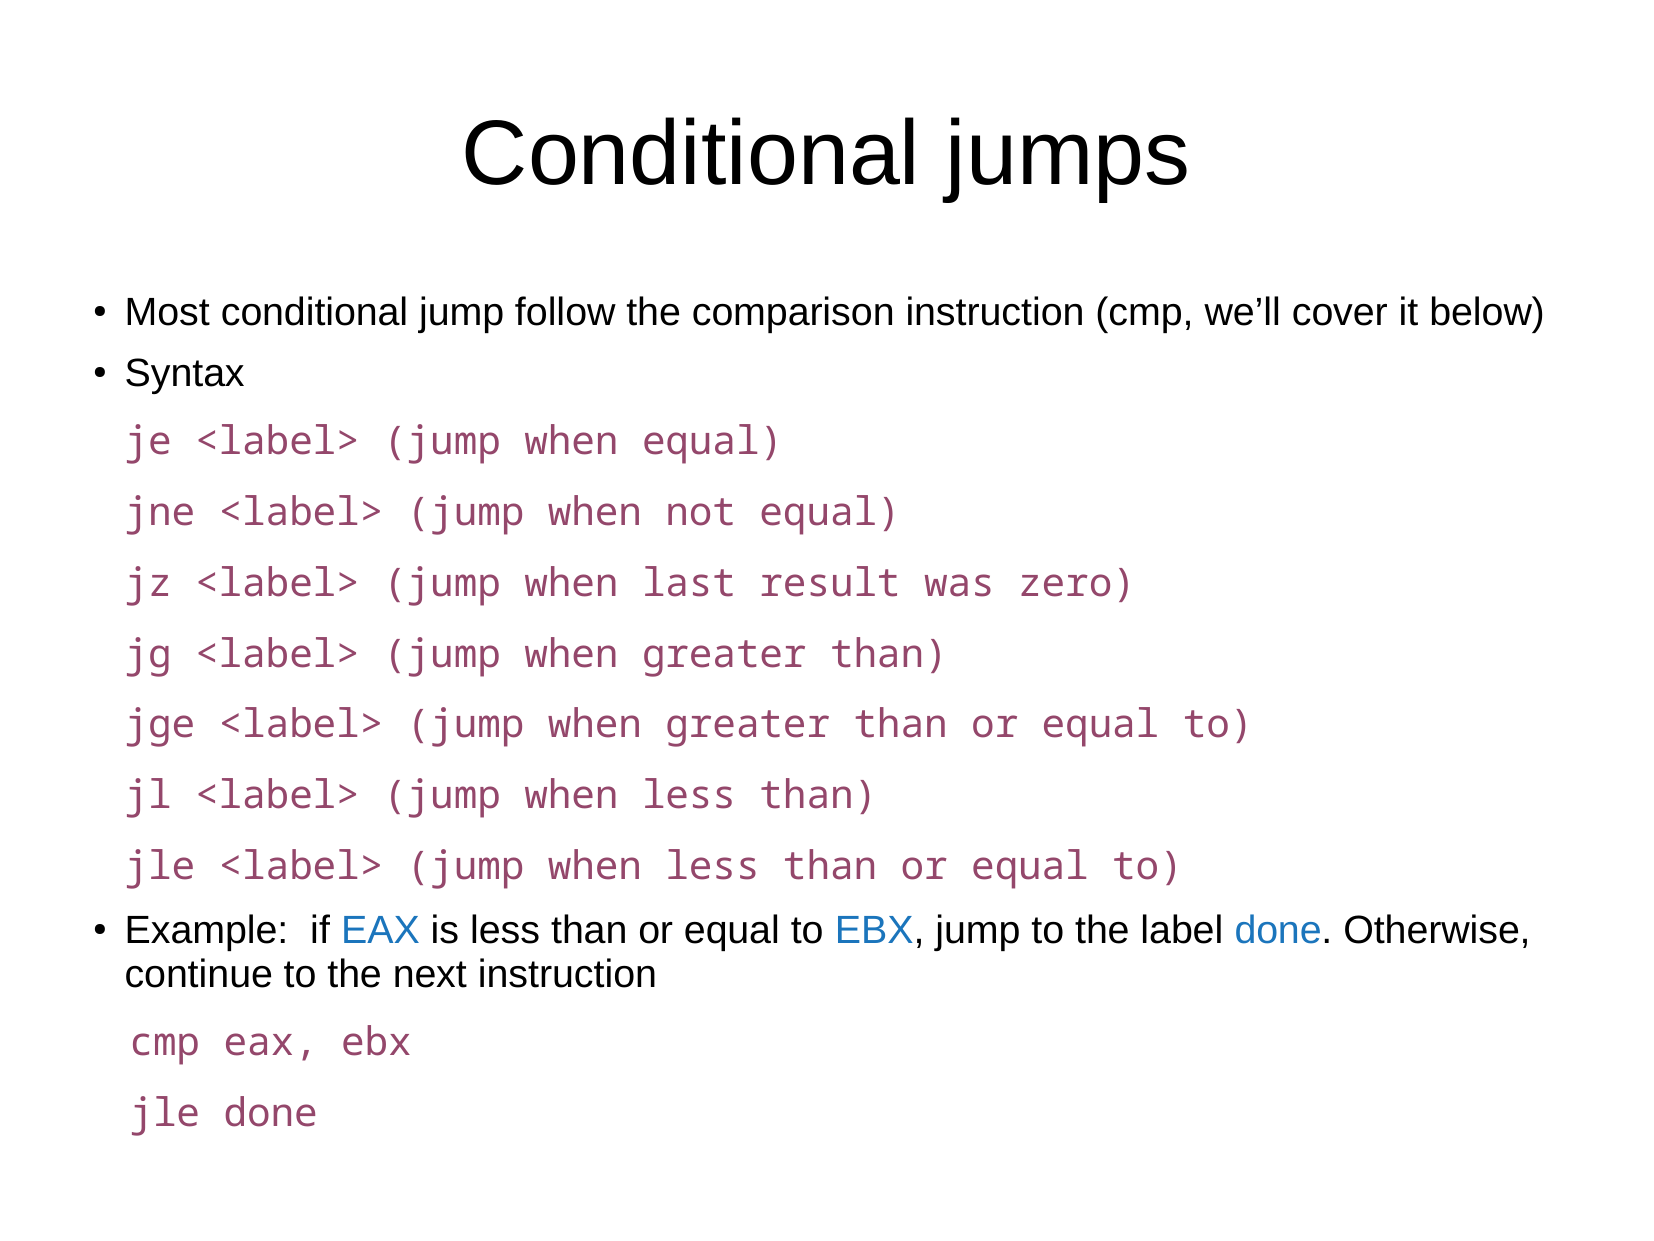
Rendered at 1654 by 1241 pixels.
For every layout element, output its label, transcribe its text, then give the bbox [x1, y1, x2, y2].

list Most conditional jump follow the comparison instruction (cmp, we’ll cover it below) Syntax je <label> (jump when equal) jne <label> (jump when not equal) jz <label> (jump when last result was zero) jg <label> (jump when greater than) jge <label> (jump when greater than or equal to) jl <label> (jump when less than) jle <label> (jump when less than or equal to) Example: if EAX is less than or equal to EBX, jump to the label done. Otherwise, continue to the next instruction cmp eax, ebx jle done [82, 290, 1571, 1163]
title Conditional jumps [82, 49, 1571, 257]
